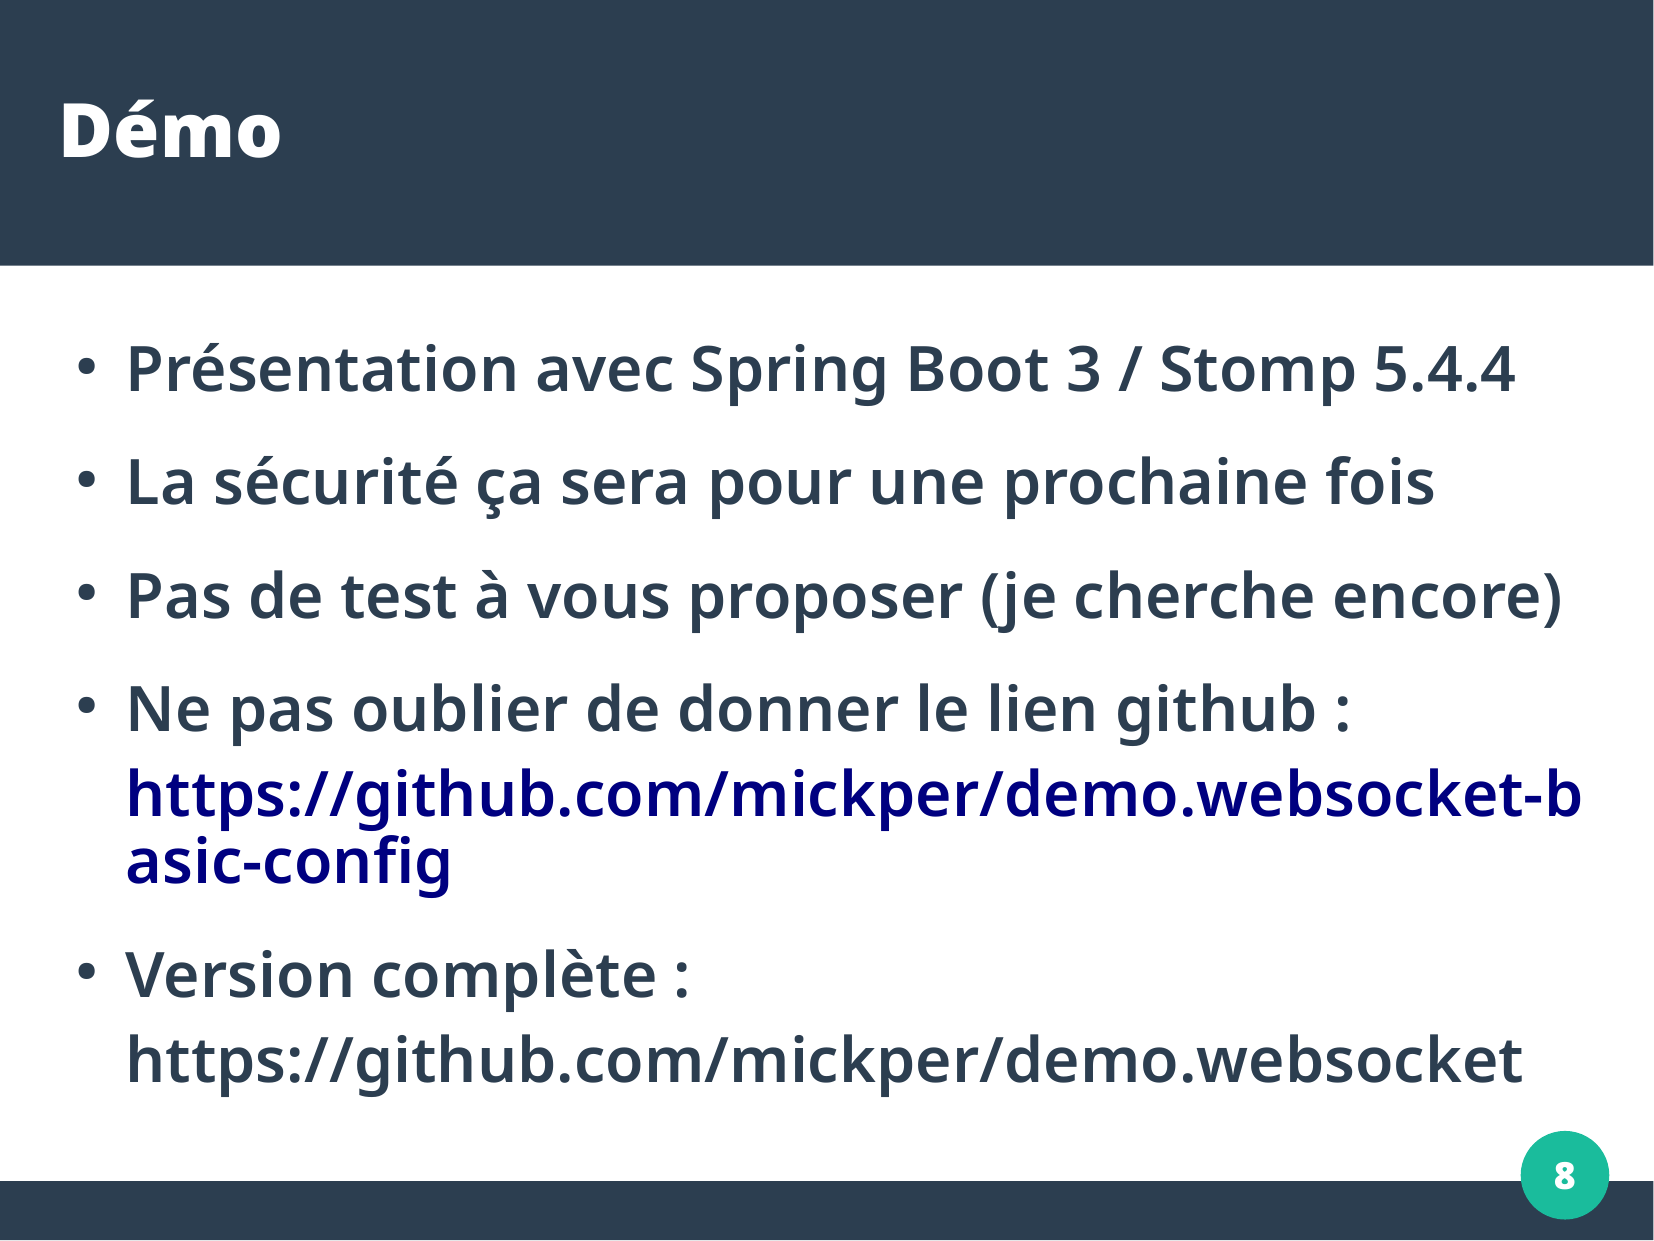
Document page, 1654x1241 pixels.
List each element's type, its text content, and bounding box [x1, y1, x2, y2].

list Présentation avec Spring Boot 3 / Stomp 5.4.4 La sécurité ça sera pour une prochaine fois Pas de test à vous proposer (je cherche encore) Ne pas oublier de donner le lien github : https://github.com/mickper/demo.websocket-basic-config Version complète : https://github.com/mickper/demo.websocket [59, 324, 1595, 1152]
title Démo [59, 49, 1595, 207]
